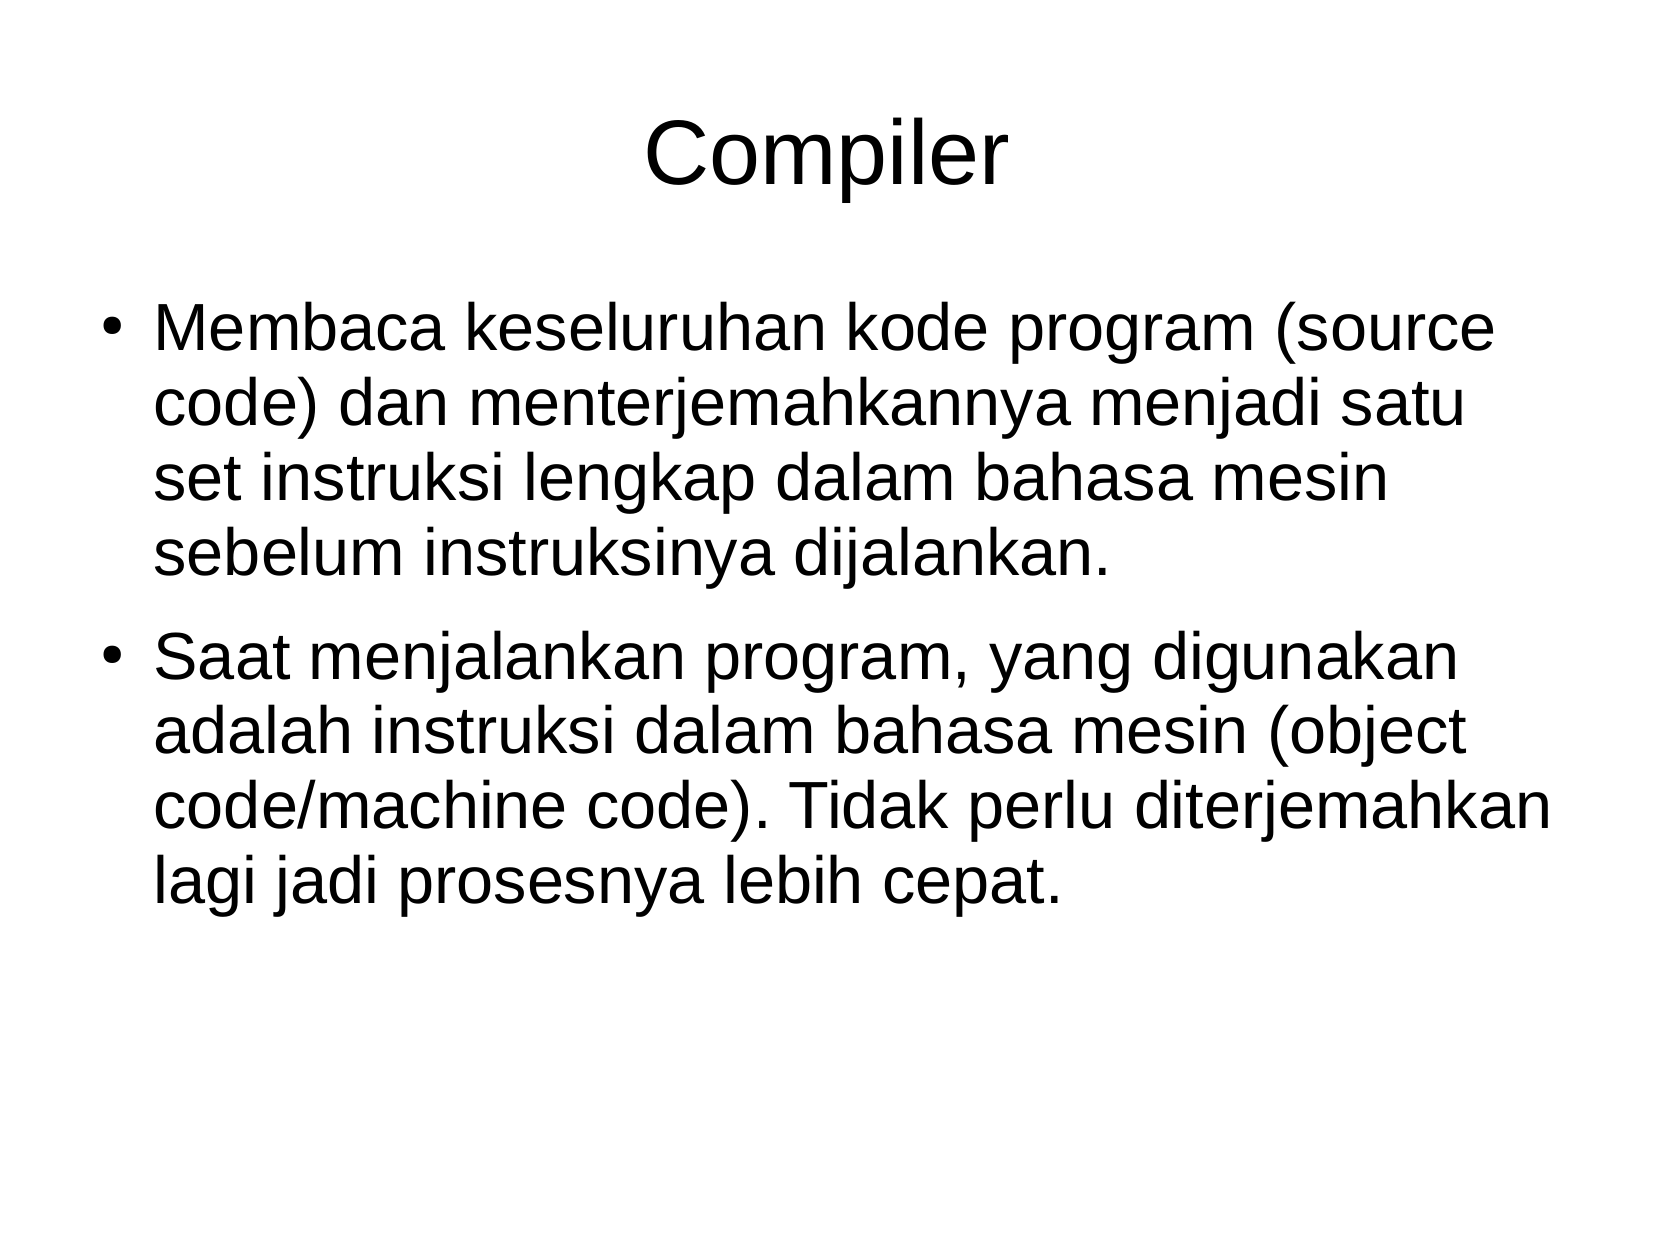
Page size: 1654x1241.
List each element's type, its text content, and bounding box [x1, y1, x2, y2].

list Membaca keseluruhan kode program (source code) dan menterjemahkannya menjadi satu set instruksi lengkap dalam bahasa mesin sebelum instruksinya dijalankan. Saat menjalankan program, yang digunakan adalah instruksi dalam bahasa mesin (object code/machine code). Tidak perlu diterjemahkan lagi jadi prosesnya lebih cepat. [82, 290, 1571, 1010]
title Compiler [82, 49, 1571, 257]
